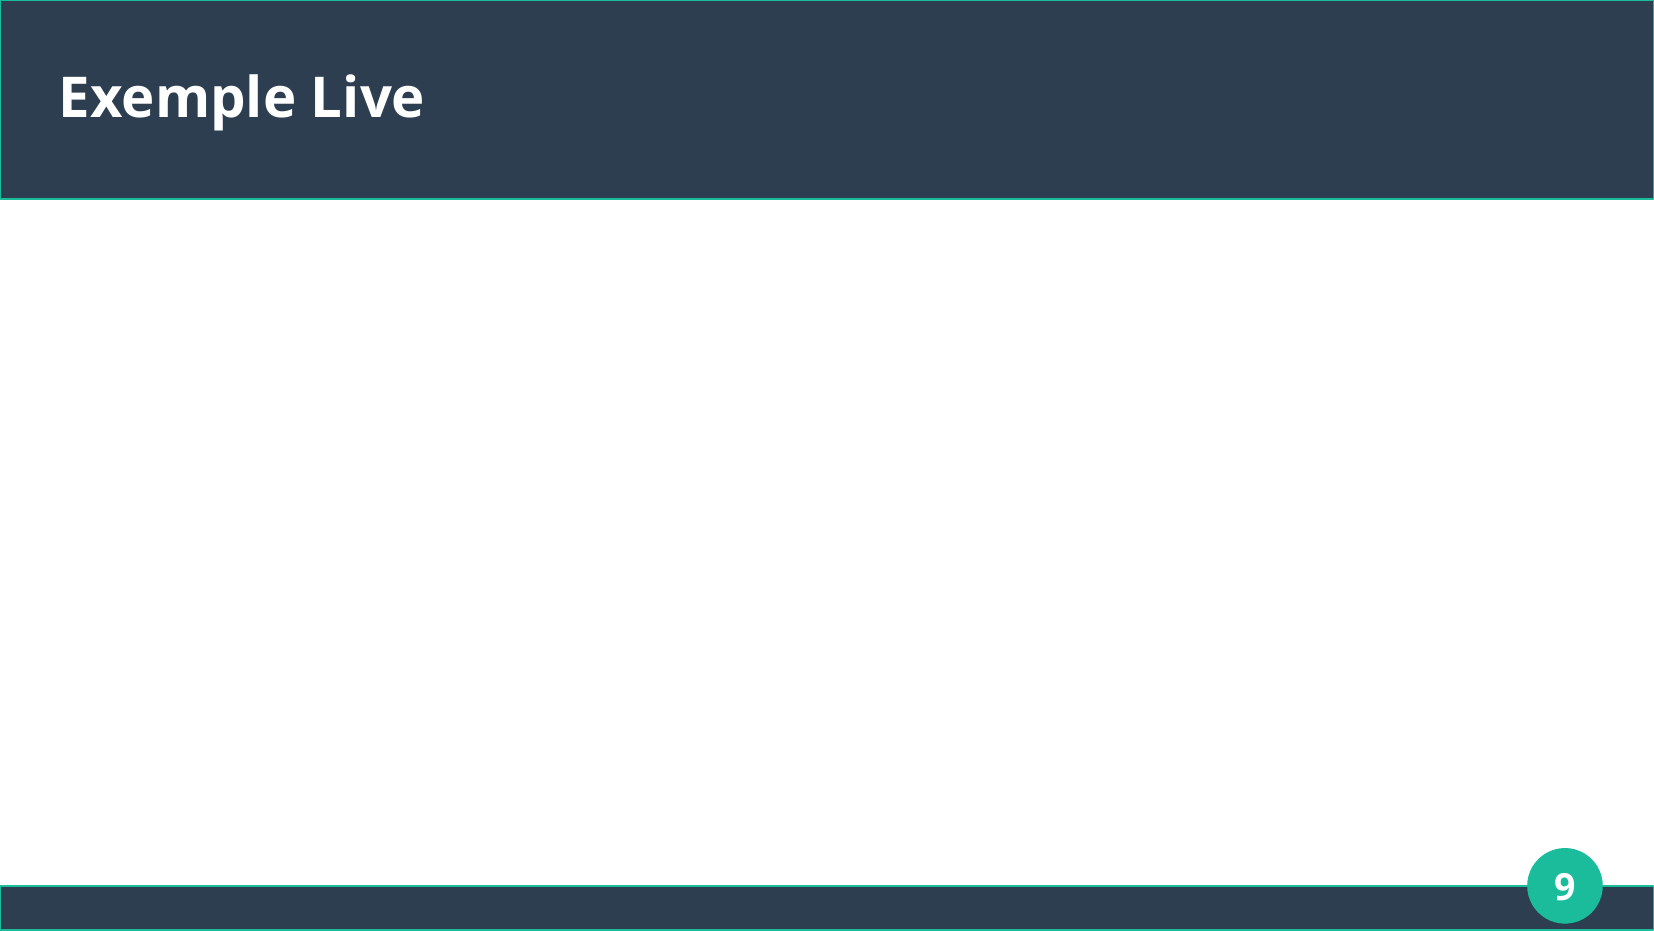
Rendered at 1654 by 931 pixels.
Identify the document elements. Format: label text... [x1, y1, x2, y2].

title Exemple Live [59, 37, 1595, 155]
